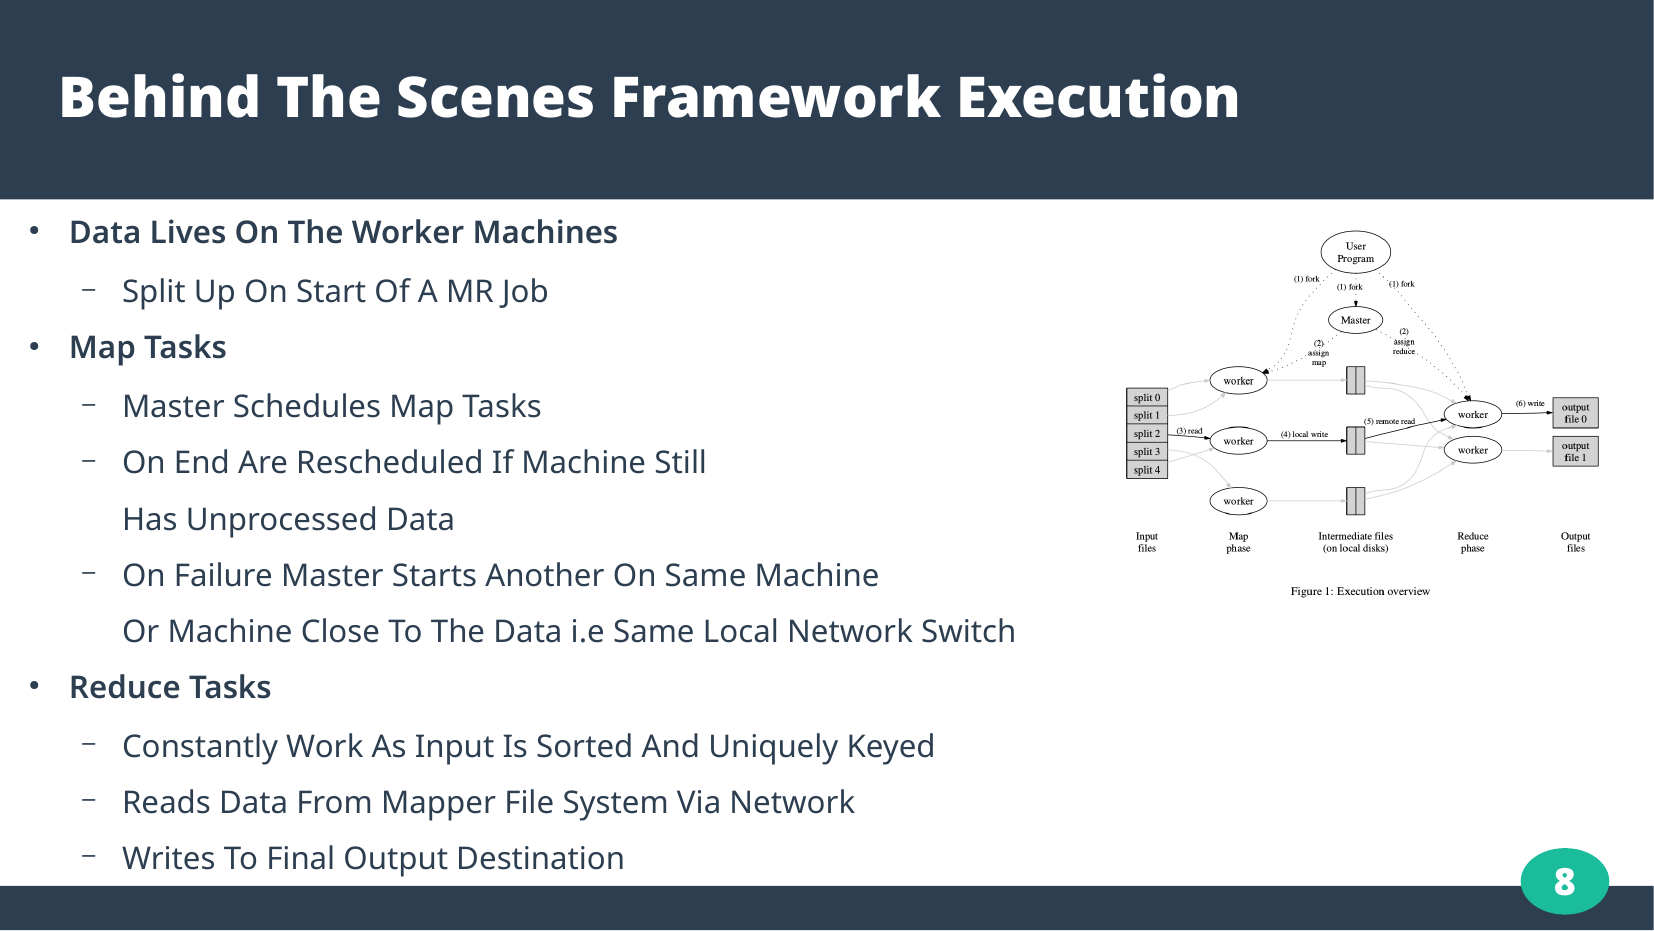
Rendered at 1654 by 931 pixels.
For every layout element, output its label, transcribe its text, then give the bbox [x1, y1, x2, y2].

title Behind The Scenes Framework Execution [59, 37, 1595, 155]
list Data Lives On The Worker Machines Split Up On Start Of A MR Job Map Tasks Master Schedules Map Tasks On End Are Rescheduled If Machine Still Has Unprocessed Data On Failure Master Starts Another On Same Machine Or Machine Close To The Data i.e Same Local Network Switch Reduce Tasks Constantly Work As Input Is Sorted And Uniquely Keyed Reads Data From Mapper File System Via Network Writes To Final Output Destination [15, 210, 1111, 886]
picture [1090, 211, 1640, 601]
